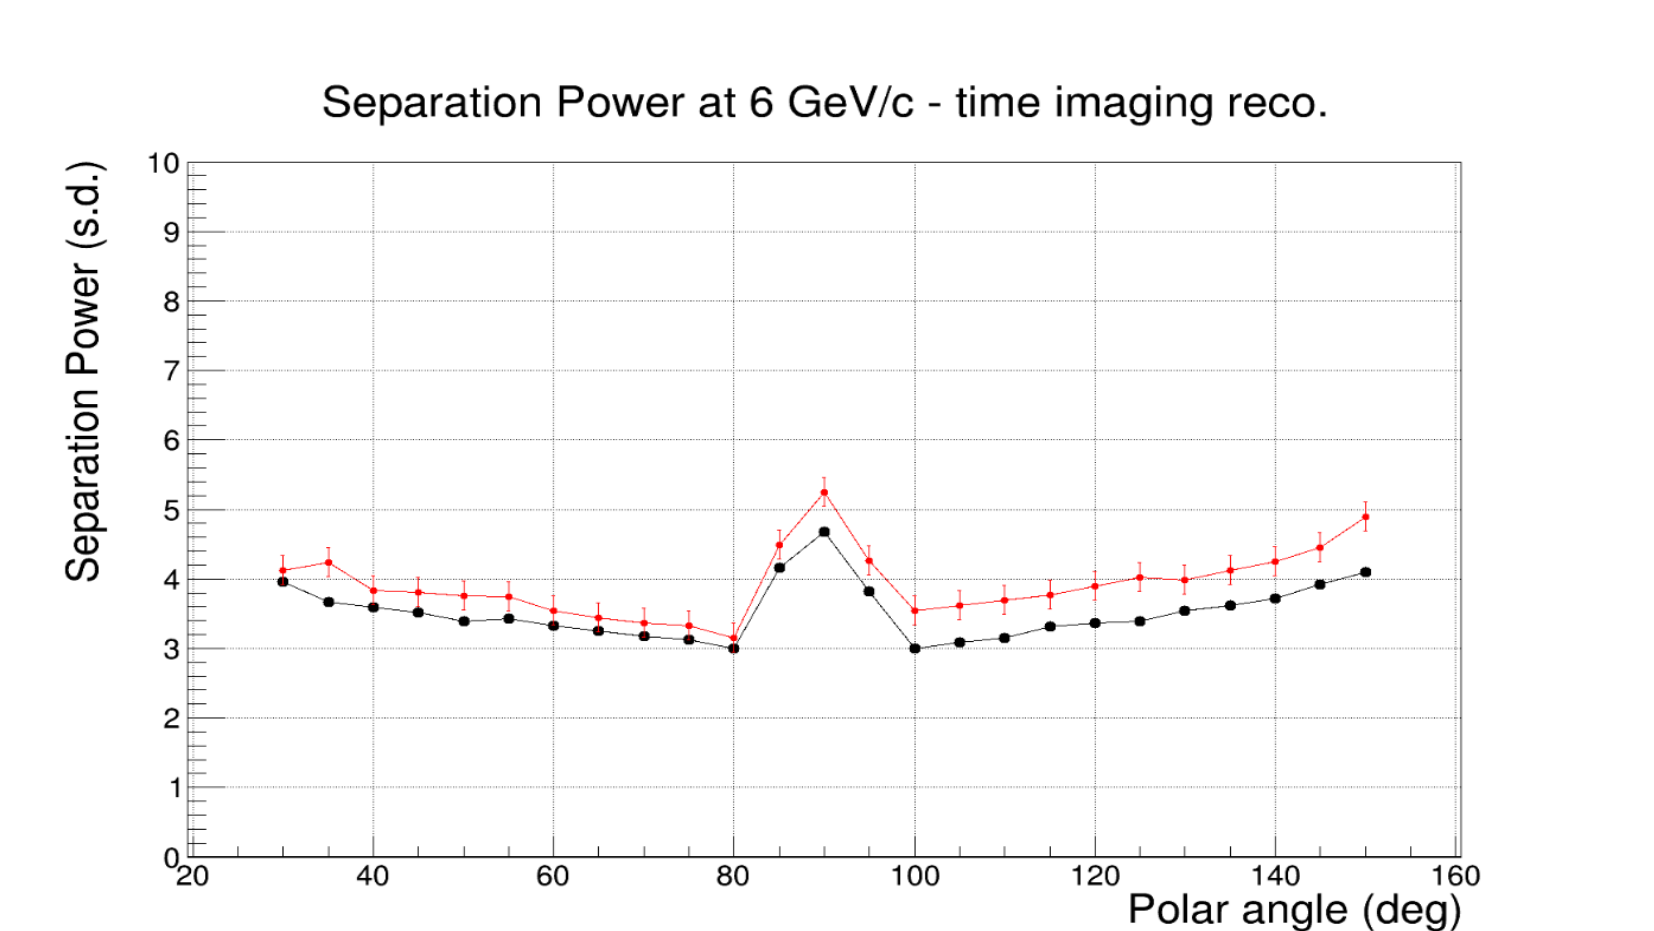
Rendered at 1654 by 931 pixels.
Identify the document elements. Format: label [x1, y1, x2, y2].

picture [37, 81, 1485, 931]
